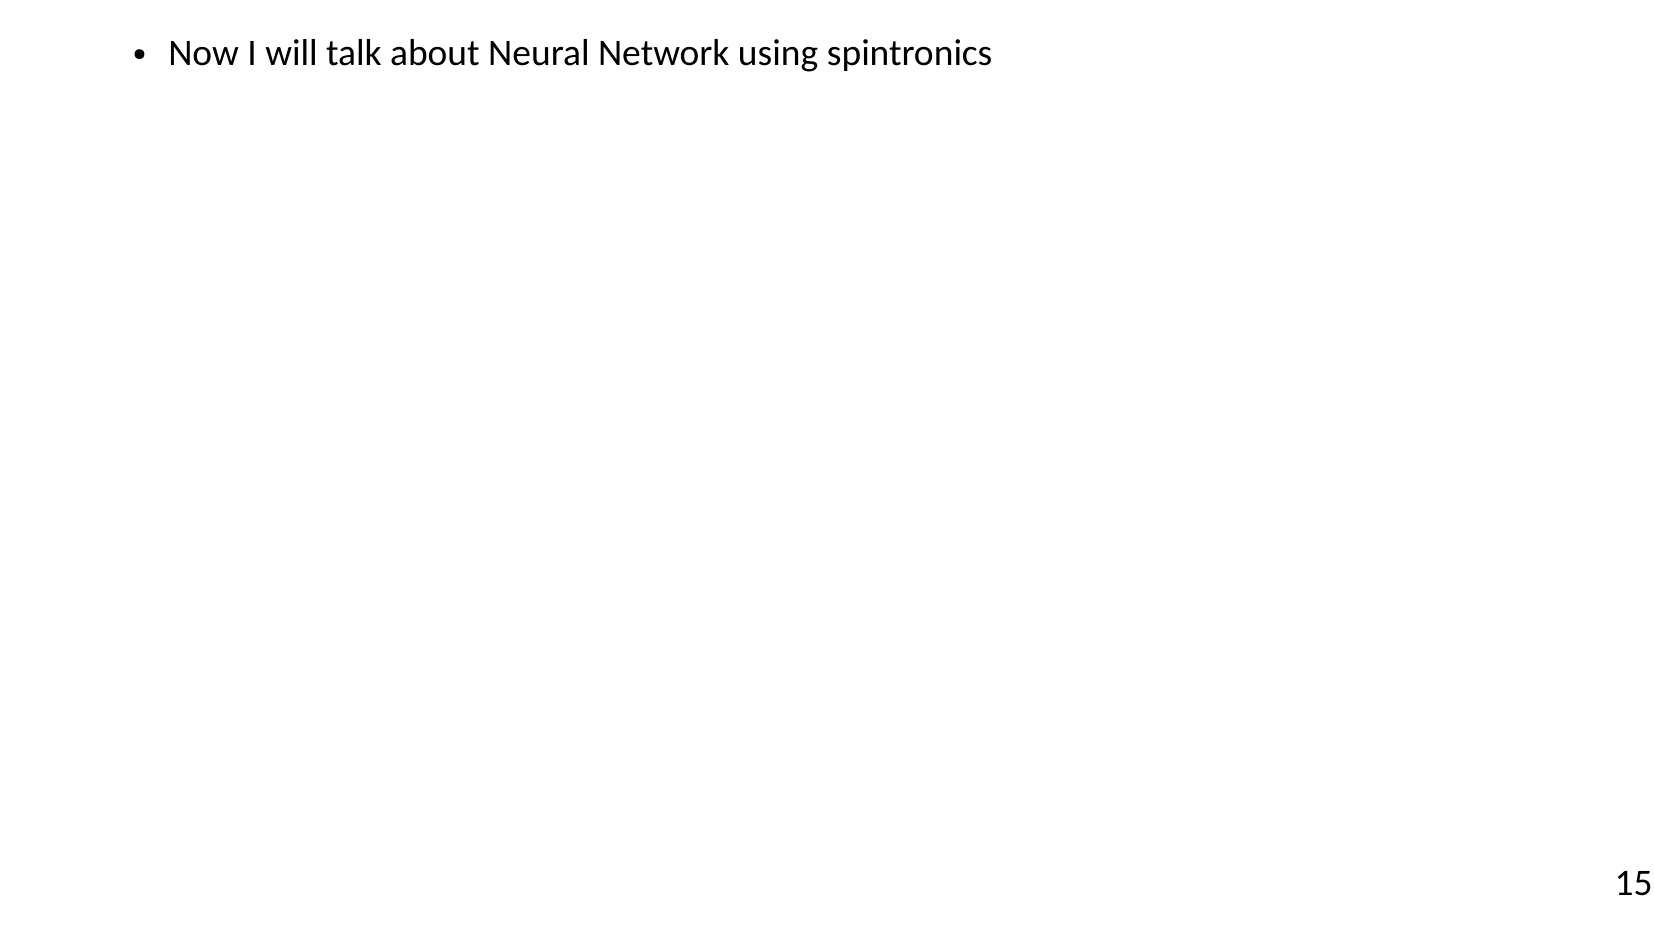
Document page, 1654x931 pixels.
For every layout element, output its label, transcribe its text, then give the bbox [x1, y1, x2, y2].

text_box Now I will talk about Neural Network using spintronics [118, 29, 1447, 422]
text_box <number> [1479, 860, 1654, 931]
